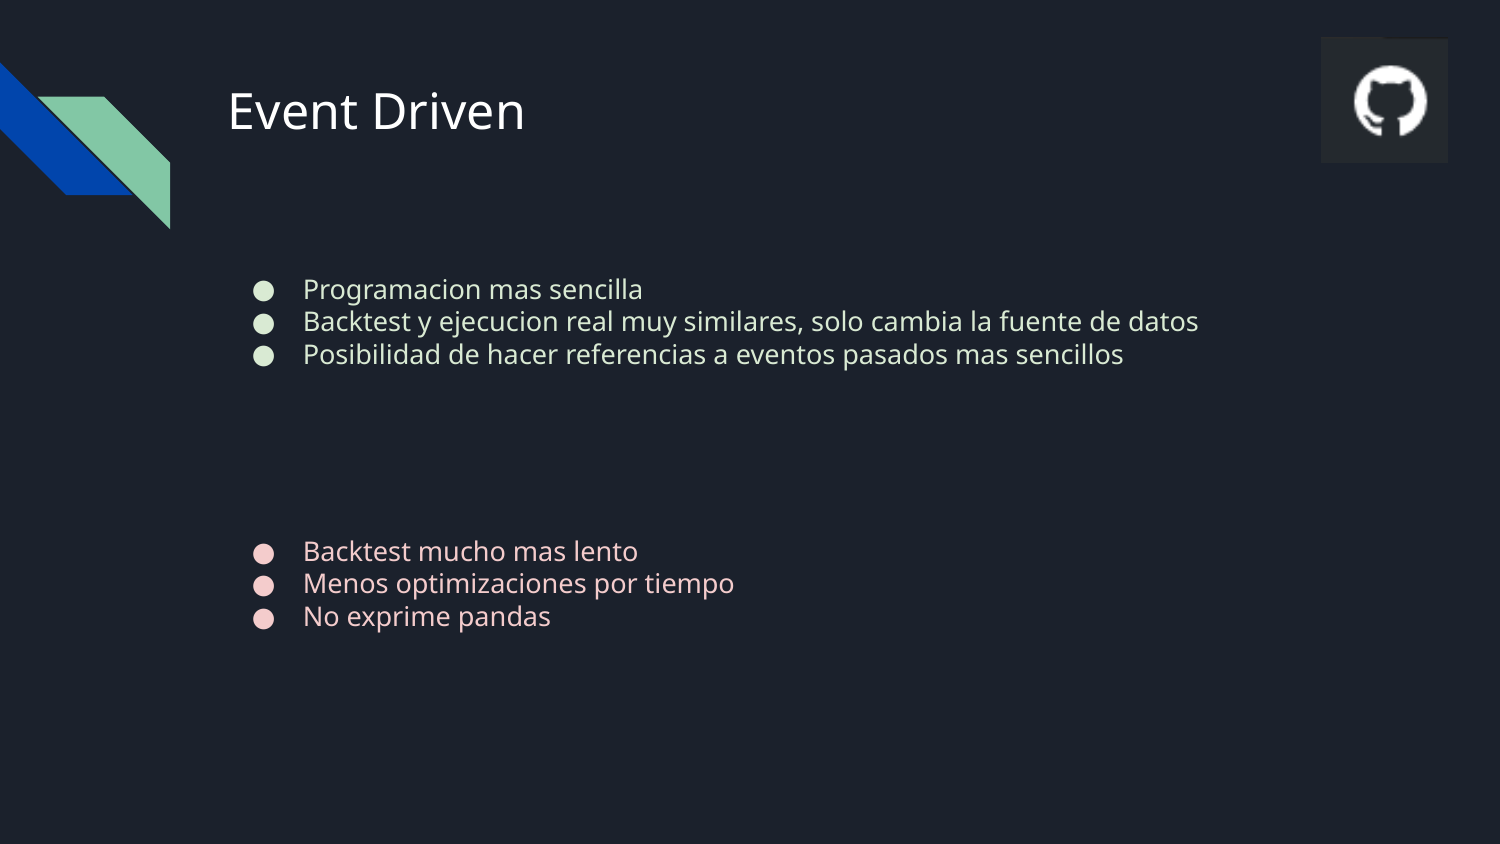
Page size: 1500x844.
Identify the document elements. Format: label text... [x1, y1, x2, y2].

title Event Driven [212, 64, 1368, 215]
list Programacion mas sencilla Backtest y ejecucion real muy similares, solo cambia la fuente de datos Posibilidad de hacer referencias a eventos pasados mas sencillos Backtest mucho mas lento Menos optimizaciones por tiempo No exprime pandas [212, 257, 1368, 735]
picture [1321, 37, 1448, 164]
